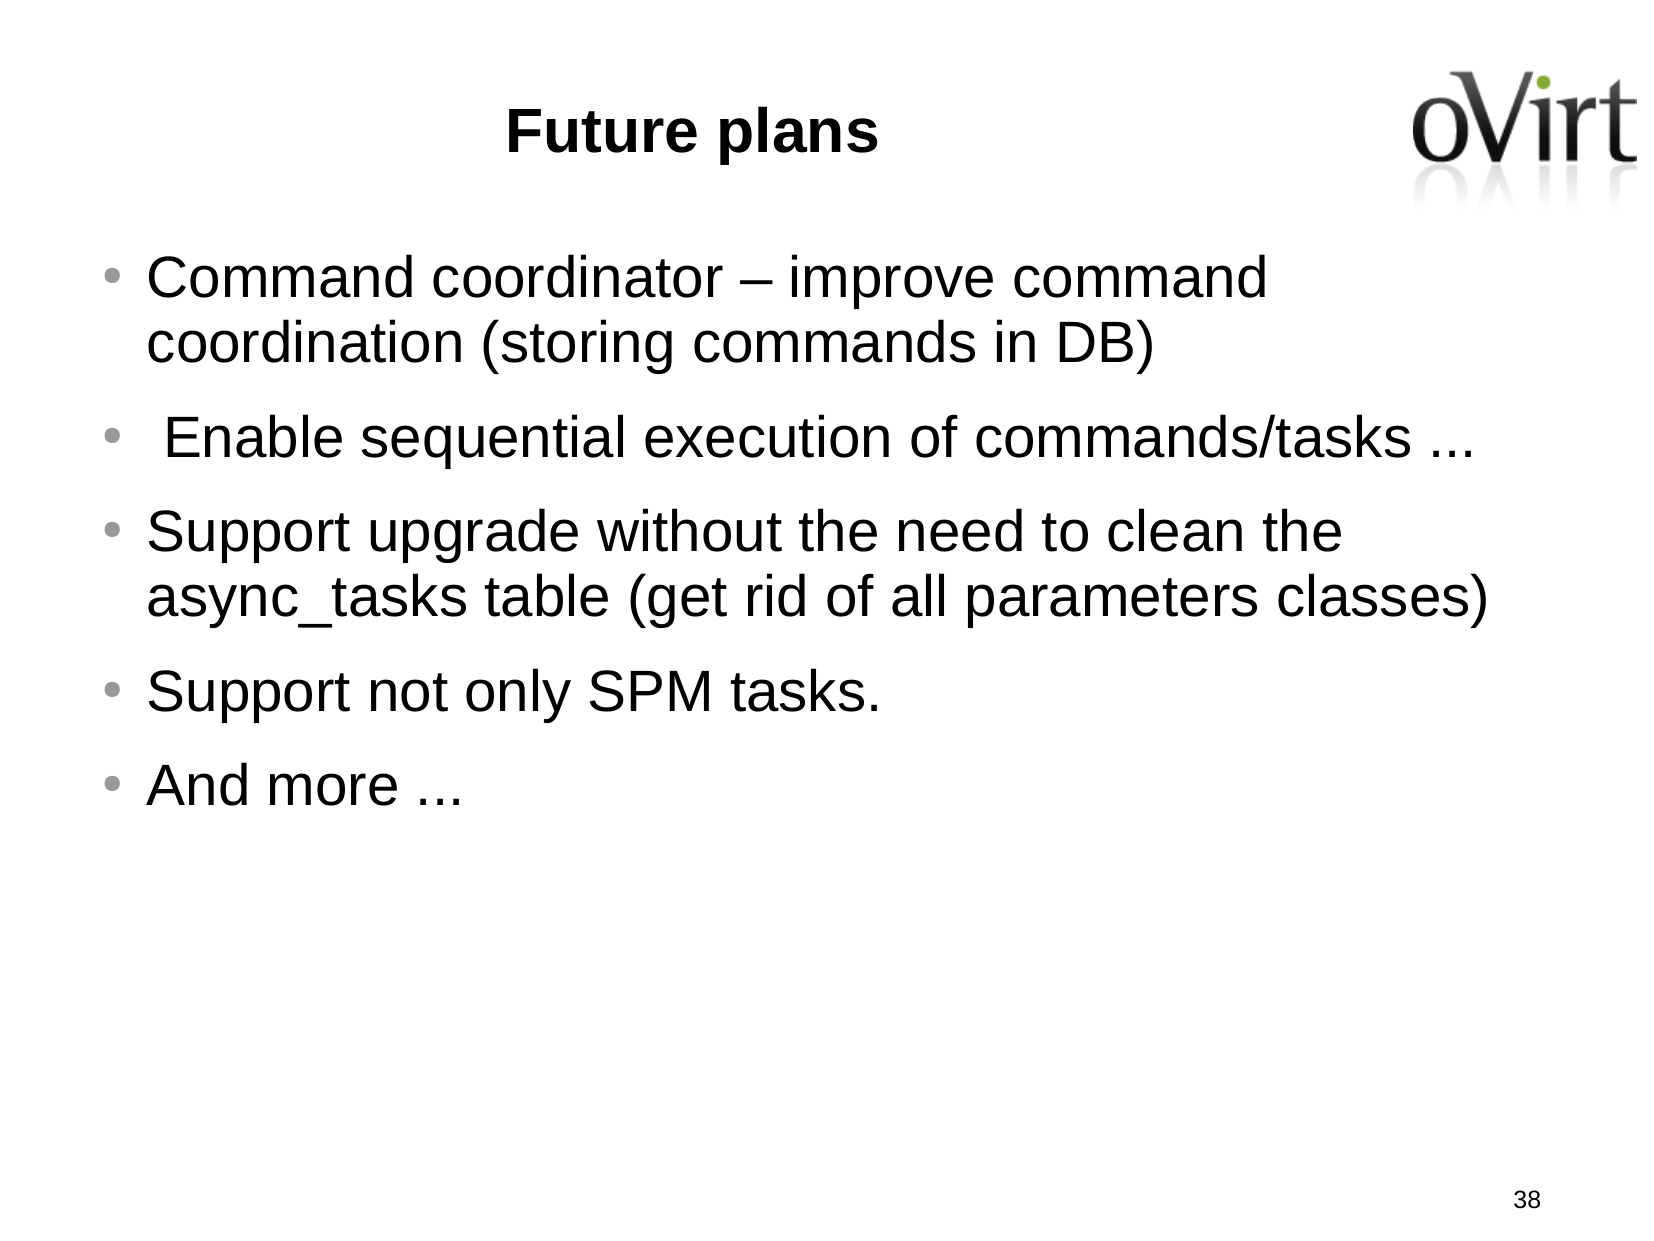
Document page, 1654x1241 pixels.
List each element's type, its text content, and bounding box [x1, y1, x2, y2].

list Command coordinator – improve command coordination (storing commands in DB) Enable sequential execution of commands/tasks ... Support upgrade without the need to clean the async_tasks table (get rid of all parameters classes) Support not only SPM tasks. And more ... [86, 244, 1576, 1039]
title Future plans [82, 37, 1303, 226]
picture [1413, 63, 1637, 212]
